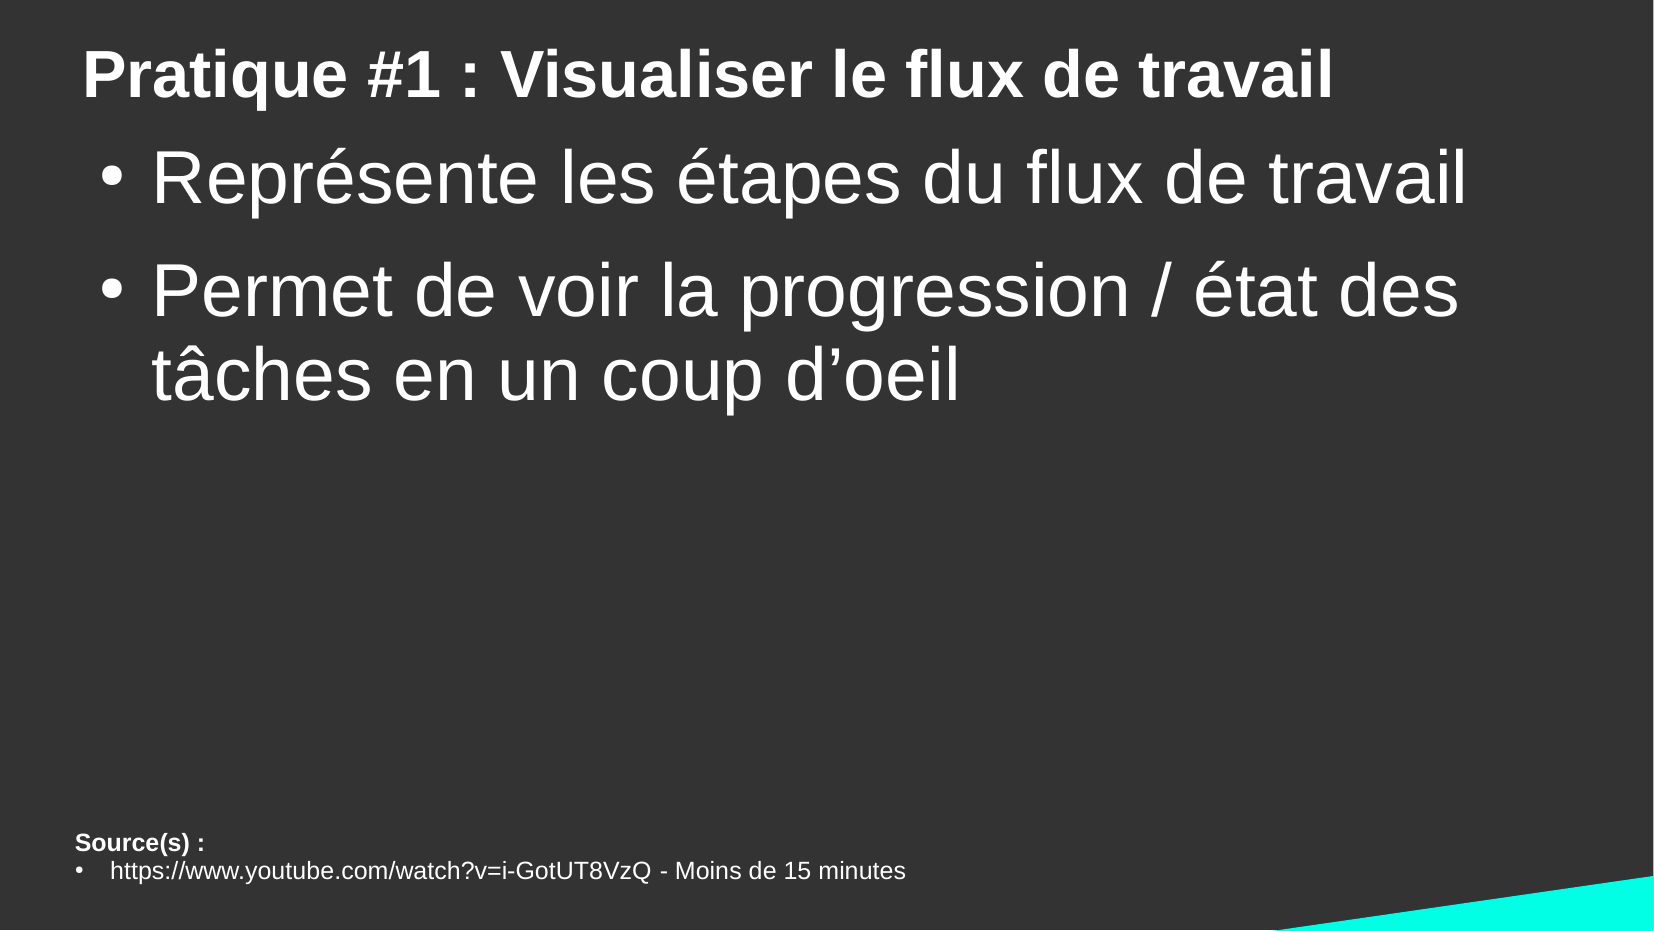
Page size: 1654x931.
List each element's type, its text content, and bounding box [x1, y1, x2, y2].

title Pratique #1 : Visualiser le flux de travail [82, 37, 1571, 119]
text_box [1271, 875, 1654, 931]
list Représente les étapes du flux de travail Permet de voir la progression / état des tâches en un coup d’oeil [80, 135, 1620, 777]
text_box Source(s) : https://www.youtube.com/watch?v=i-GotUT8VzQ - Moins de 15 minutes [60, 821, 1546, 921]
